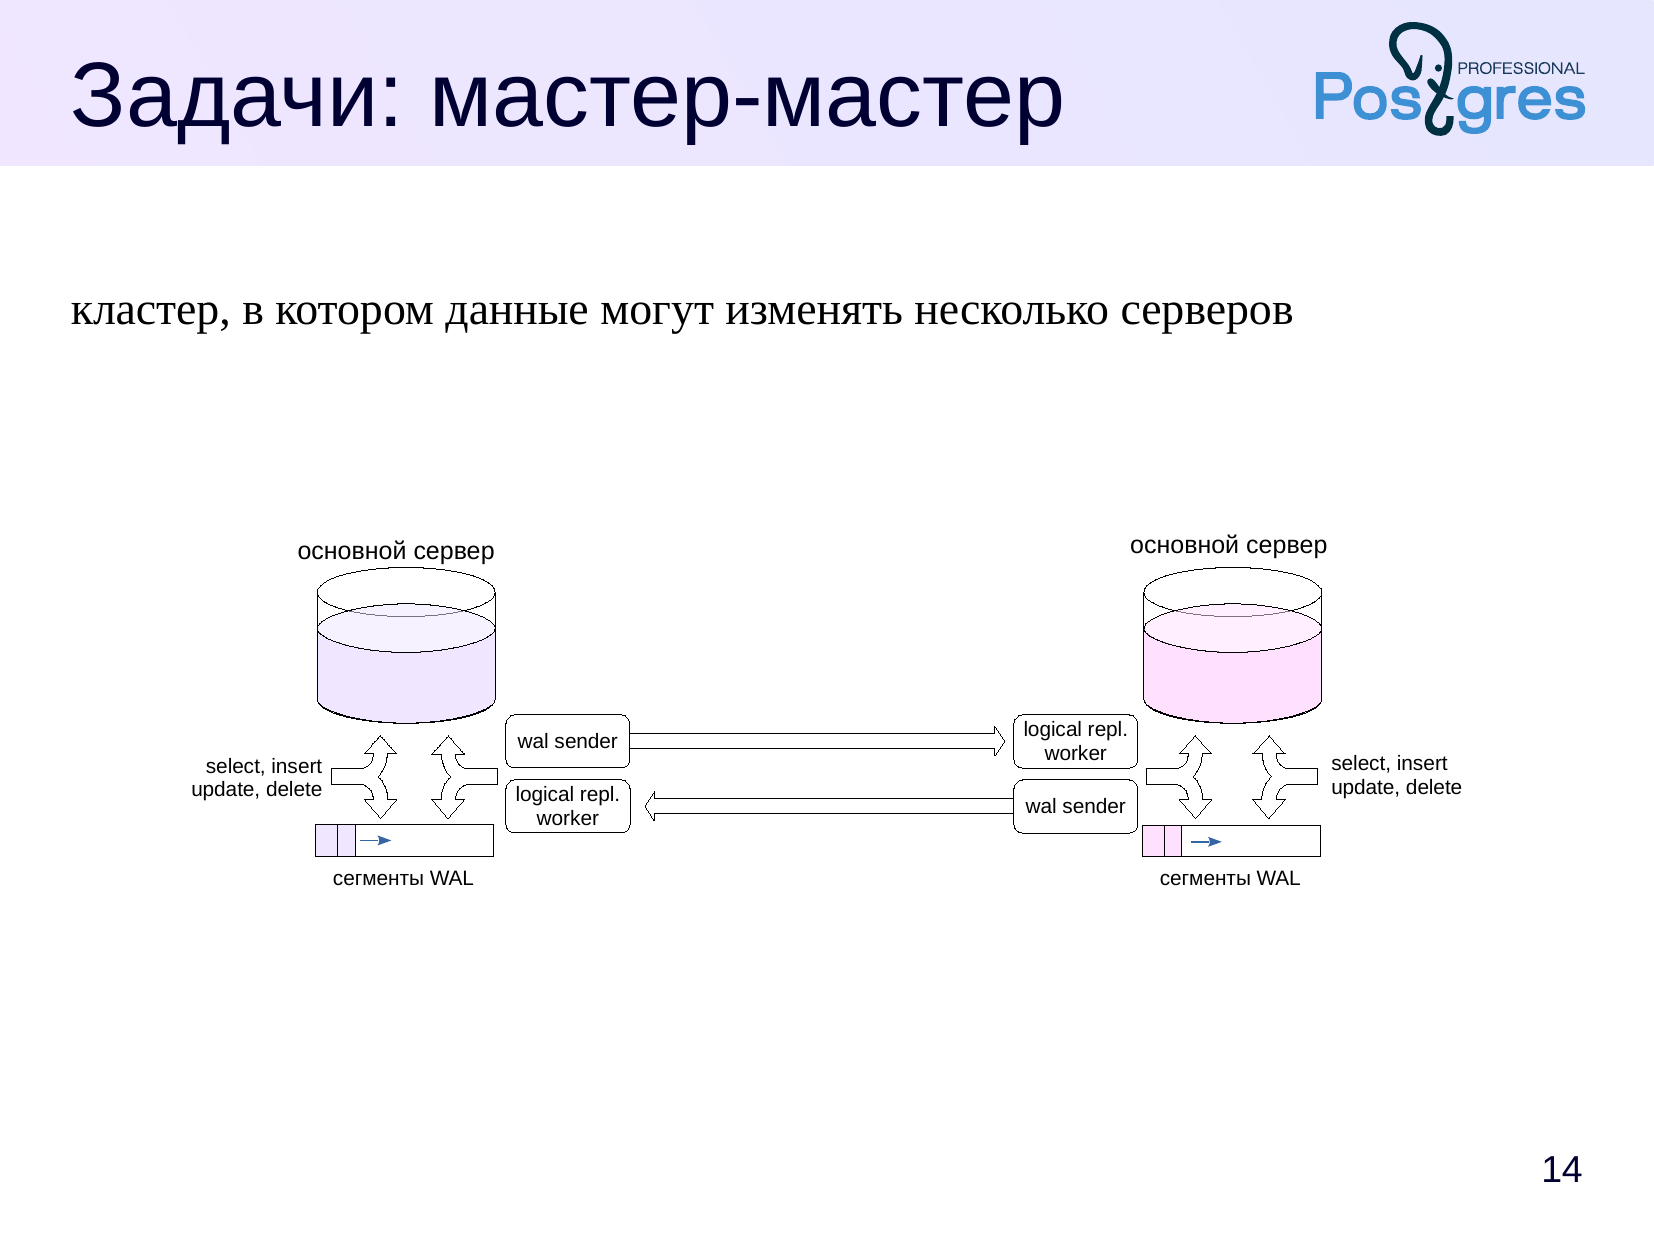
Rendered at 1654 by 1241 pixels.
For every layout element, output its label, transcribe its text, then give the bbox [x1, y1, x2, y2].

list кластер, в котором данные могут изменять несколько серверов [70, 283, 1583, 1134]
text_box [338, 735, 397, 819]
text_box [1143, 567, 1322, 724]
text_box сегменты WAL [318, 859, 490, 898]
text_box [1146, 735, 1212, 819]
text_box [645, 791, 1013, 821]
text_box [1143, 826, 1182, 856]
text_box [316, 825, 356, 856]
text_box select, insert update, delete [176, 747, 338, 810]
text_box основной сервер [1115, 523, 1358, 595]
text_box logical repl. worker [1013, 714, 1138, 769]
text_box wal sender [1013, 779, 1138, 834]
text_box [317, 600, 496, 724]
text_box [431, 735, 498, 819]
text_box [1252, 735, 1316, 819]
text_box wal sender [505, 714, 630, 768]
title Задачи: мастер-мастер [70, 43, 1241, 147]
text_box основной сервер [282, 529, 526, 600]
text_box logical repl. worker [505, 779, 631, 833]
text_box select, insert update, delete [1316, 744, 1478, 807]
text_box [630, 726, 1005, 756]
text_box сегменты WAL [1145, 859, 1317, 899]
